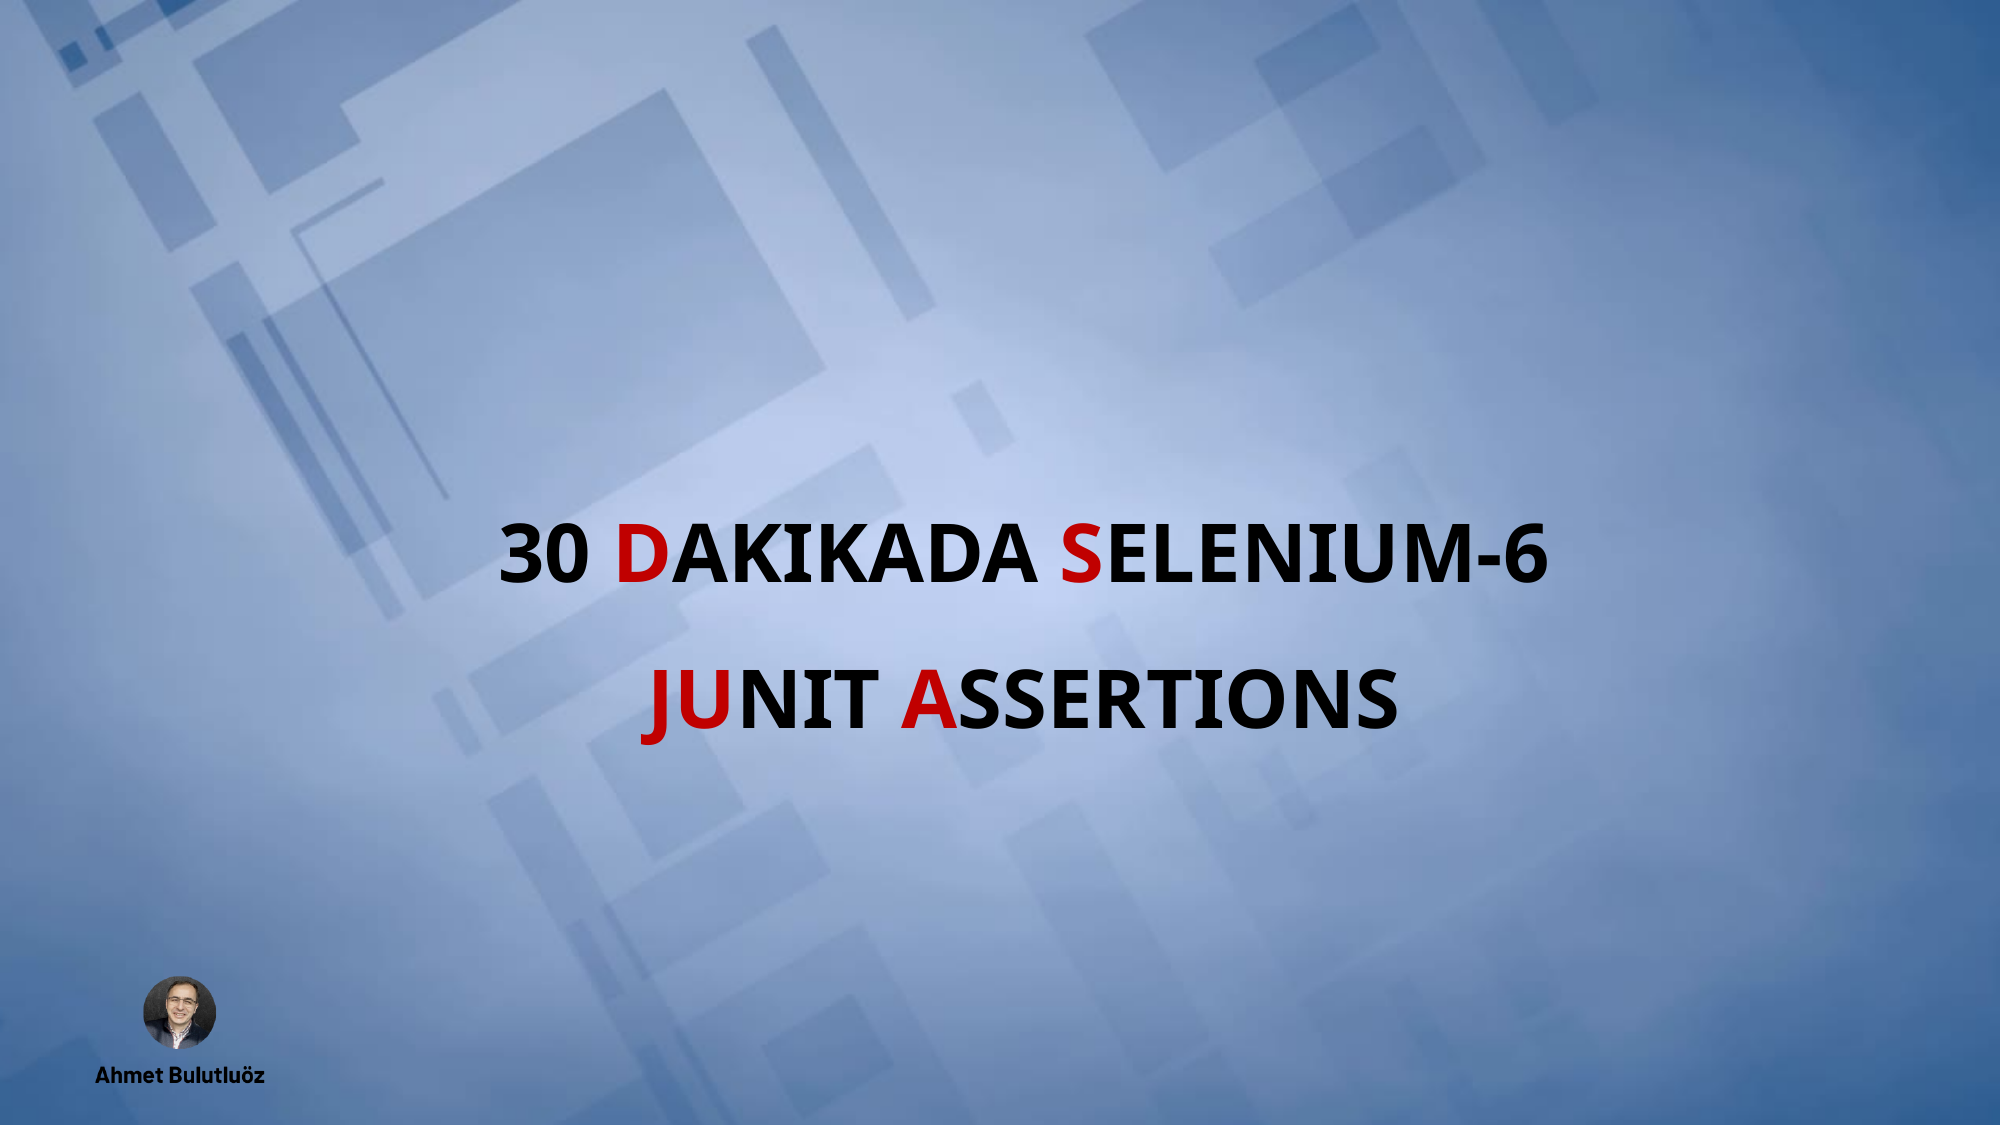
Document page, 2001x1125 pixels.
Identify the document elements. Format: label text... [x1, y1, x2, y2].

title 30 Dakikada Selenium-6 JUnit Assertions [370, 445, 1678, 781]
picture [0, 0, 2000, 1125]
